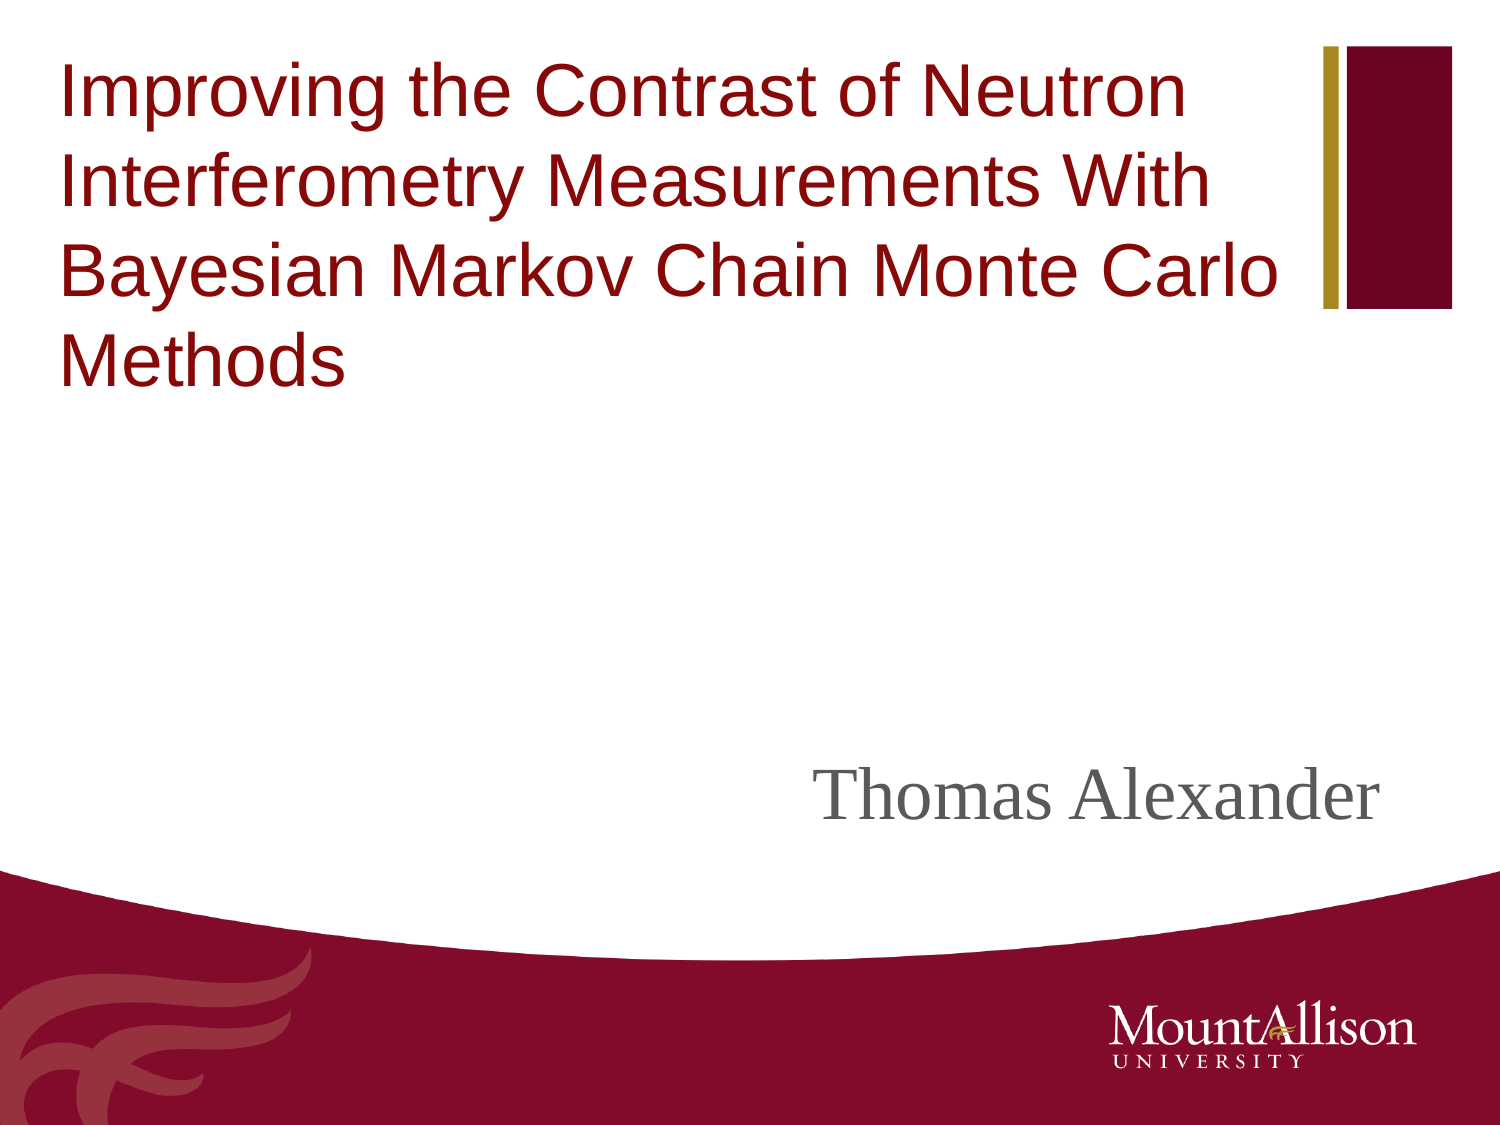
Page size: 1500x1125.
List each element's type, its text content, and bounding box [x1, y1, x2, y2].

subtitle Thomas Alexander [421, 528, 1500, 1125]
picture [0, 866, 421, 1125]
title Improving the Contrast of Neutron Interferometry Measurements With Bayesian Markov Chain Monte Carlo Methods [59, 41, 1409, 402]
